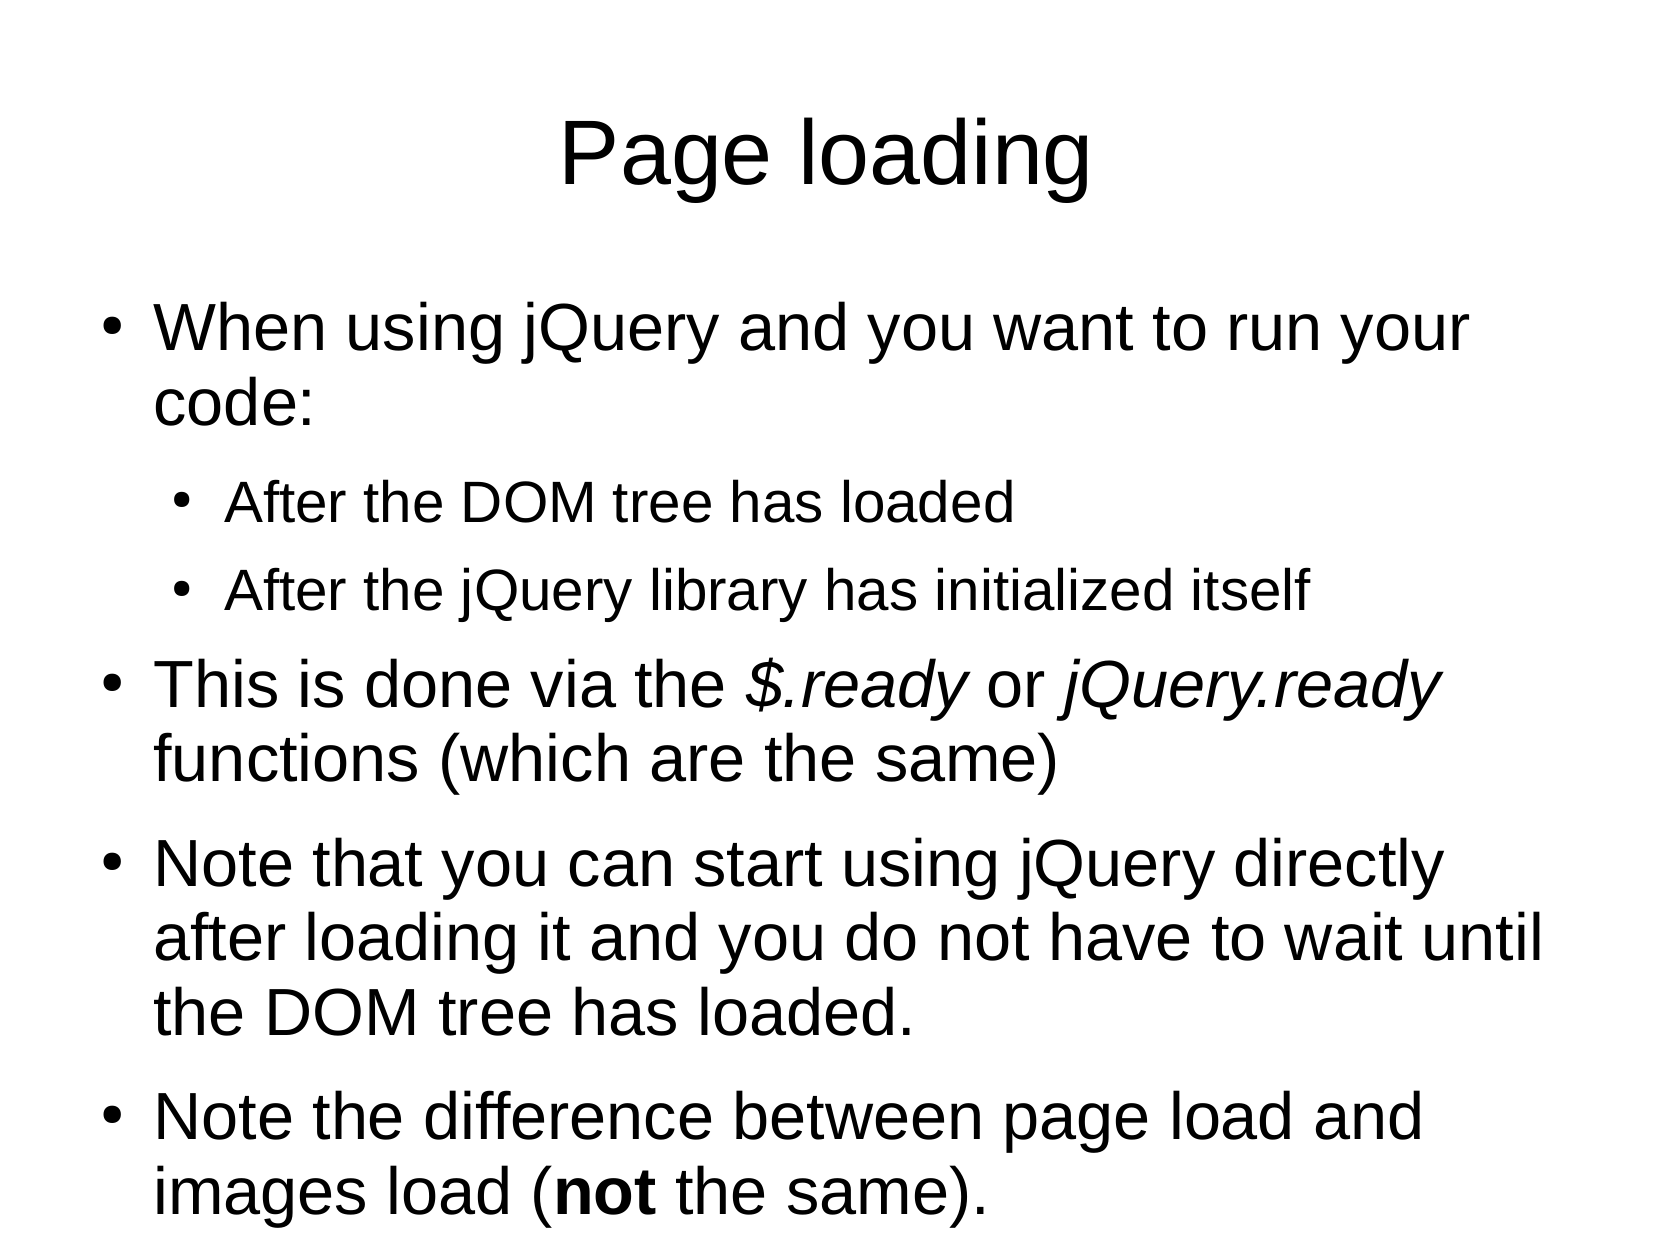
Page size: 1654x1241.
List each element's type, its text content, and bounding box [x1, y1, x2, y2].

list When using jQuery and you want to run your code: After the DOM tree has loaded After the jQuery library has initialized itself This is done via the $.ready or jQuery.ready functions (which are the same) Note that you can start using jQuery directly after loading it and you do not have to wait until the DOM tree has loaded. Note the difference between page load and images load (not the same). [82, 290, 1571, 1229]
title Page loading [82, 49, 1571, 257]
